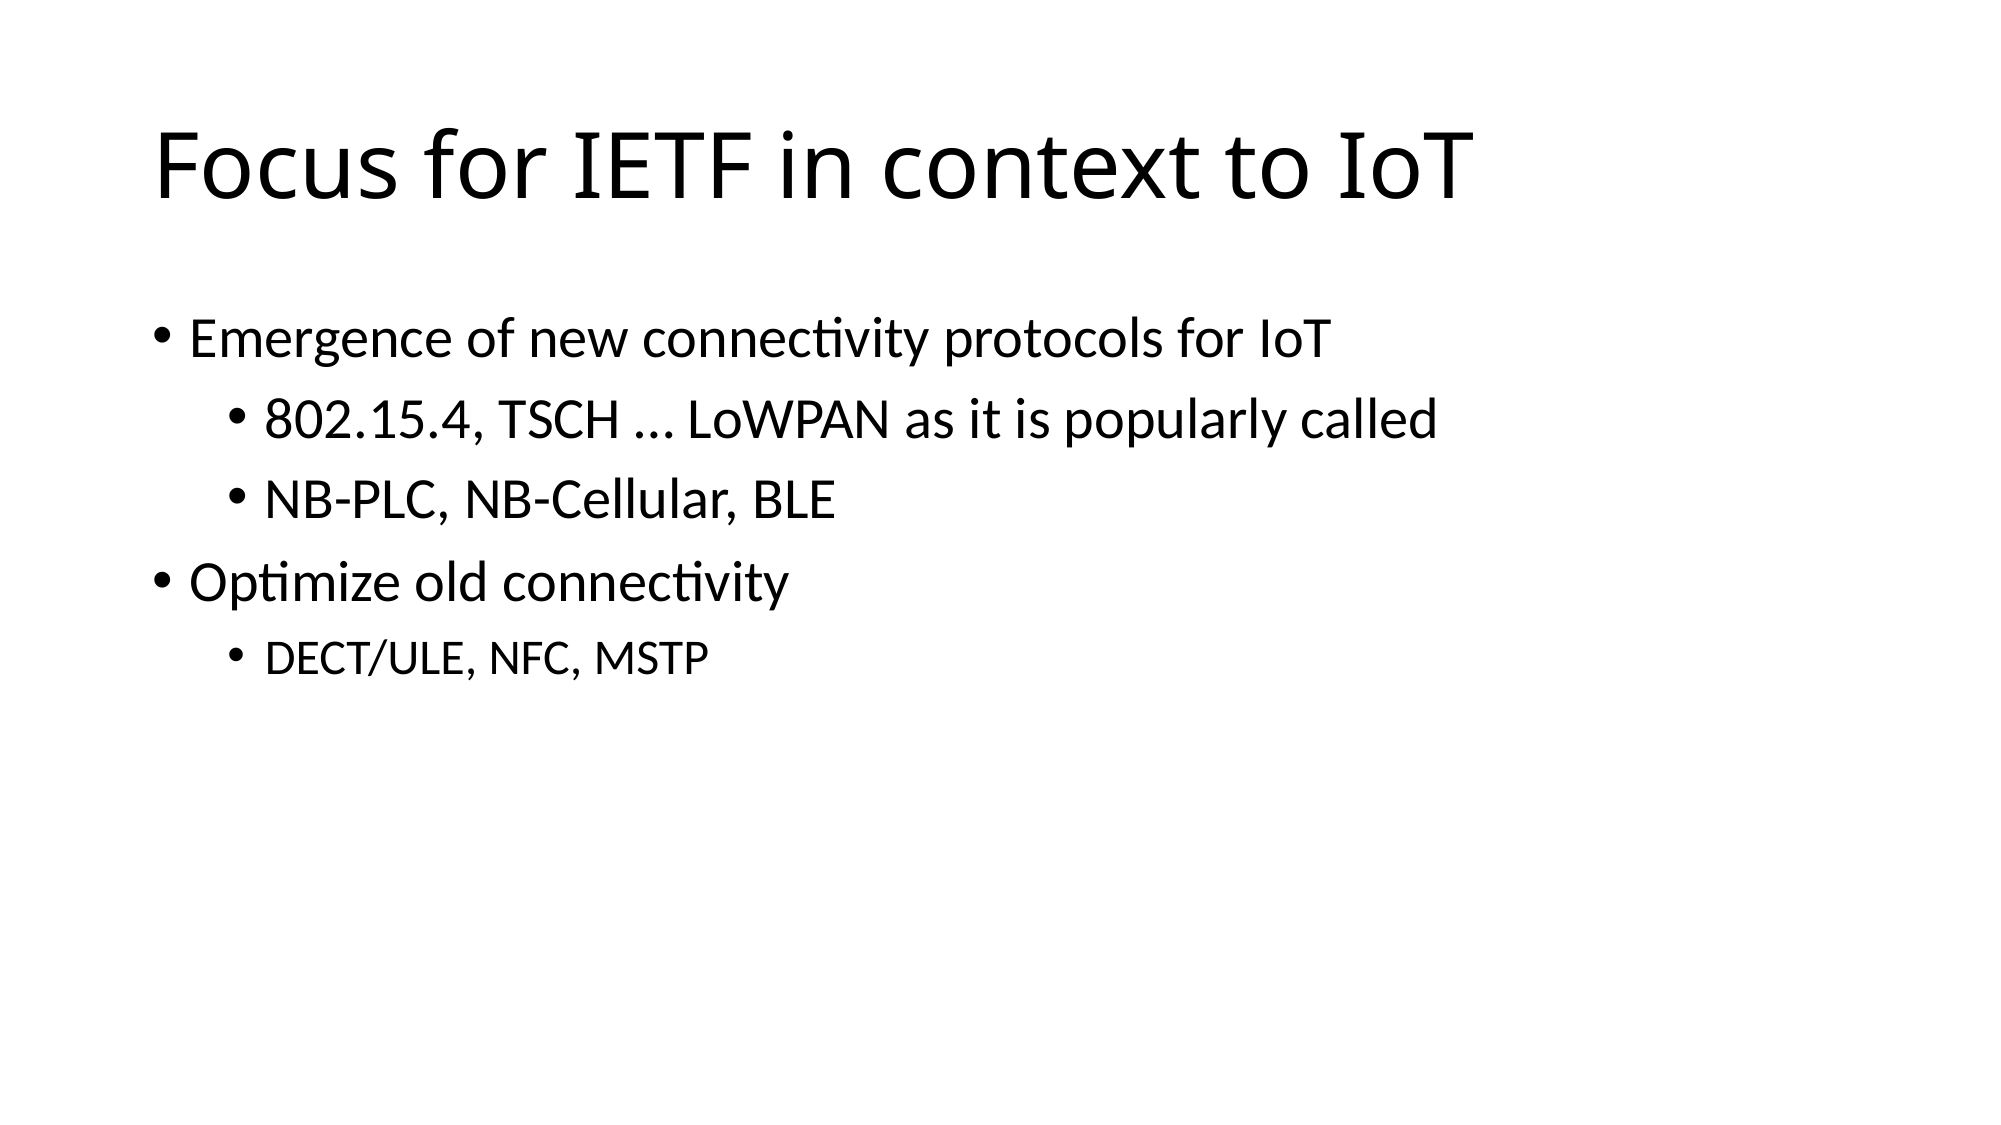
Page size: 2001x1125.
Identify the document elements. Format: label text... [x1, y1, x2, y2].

title Focus for IETF in context to IoT [137, 59, 1863, 278]
list Emergence of new connectivity protocols for IoT 802.15.4, TSCH … LoWPAN as it is popularly called NB-PLC, NB-Cellular, BLE Optimize old connectivity DECT/ULE, NFC, MSTP [137, 299, 1863, 1014]
